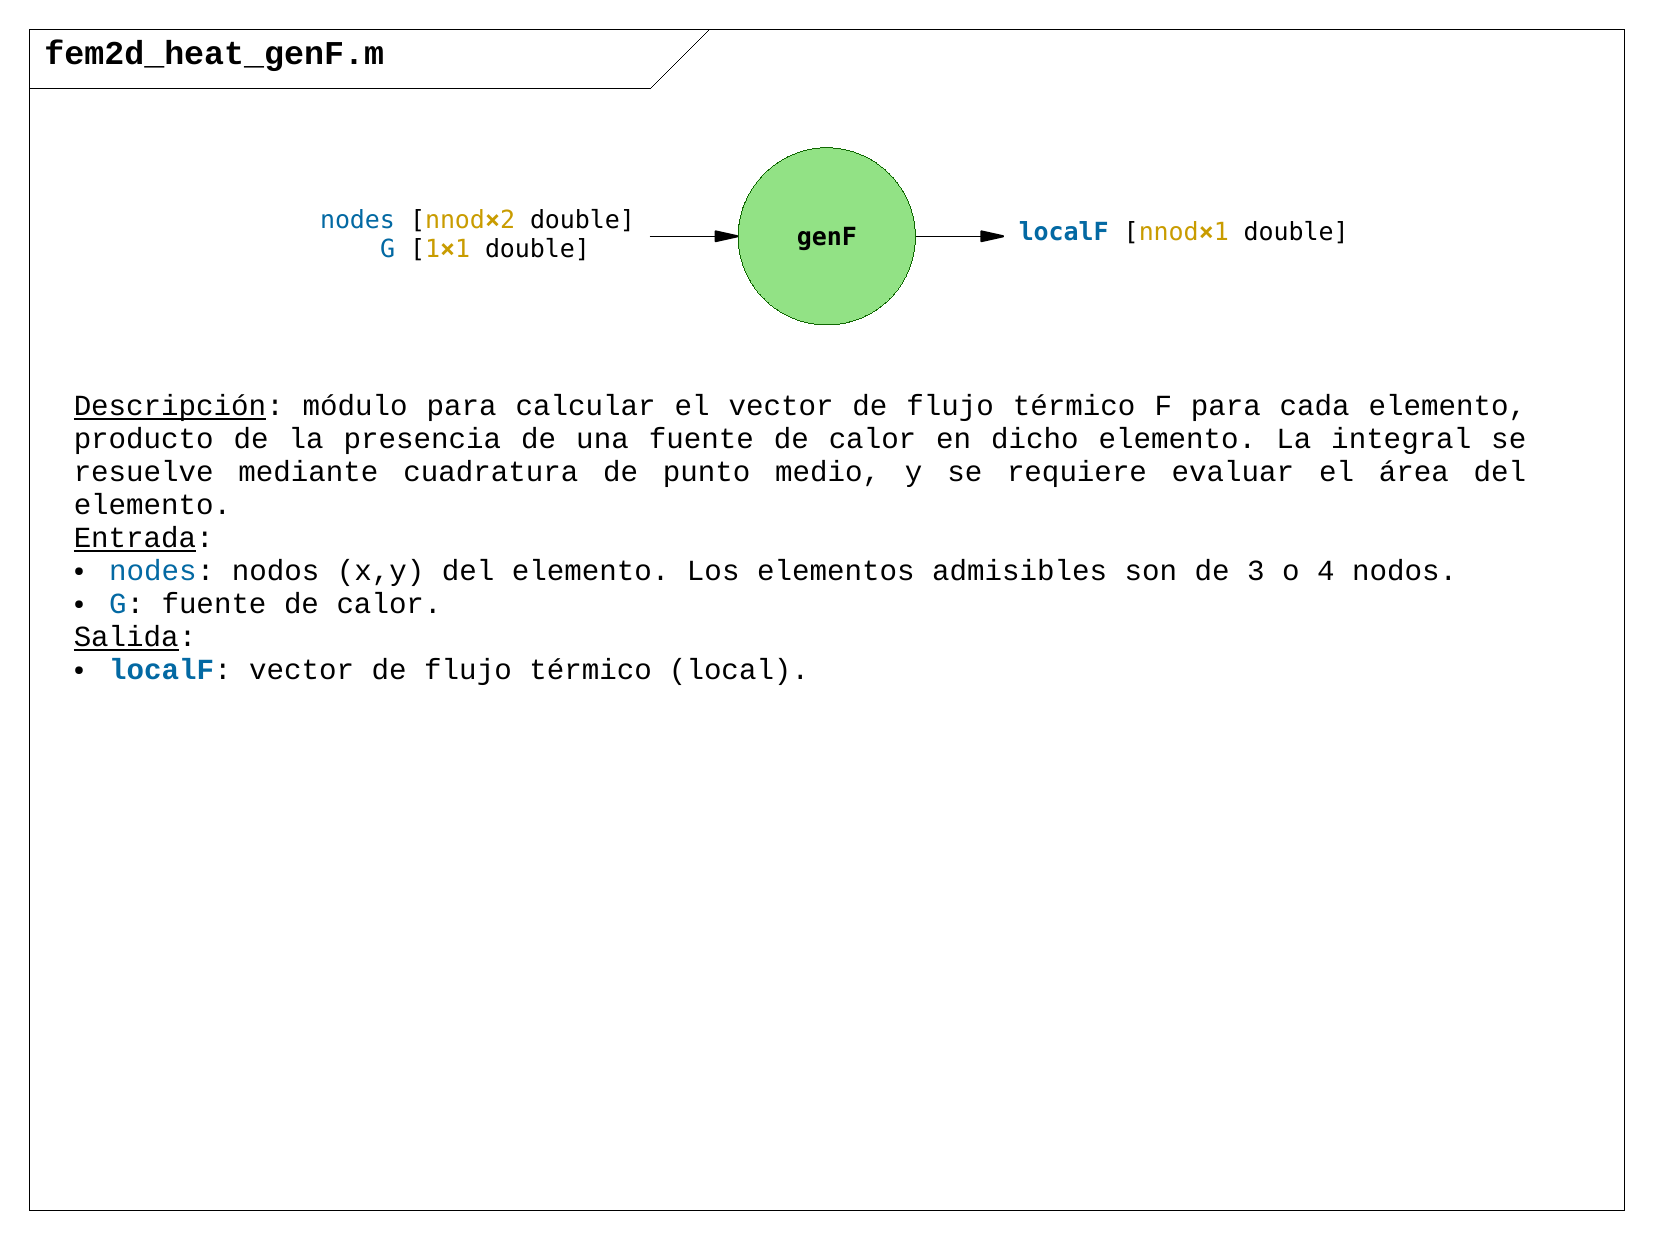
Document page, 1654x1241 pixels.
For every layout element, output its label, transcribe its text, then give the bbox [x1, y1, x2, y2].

text_box nodes [nnod×2 double] G [1×1 double] [59, 197, 650, 272]
text_box localF [nnod×1 double] [1003, 210, 1595, 255]
text_box genF [738, 147, 916, 325]
text_box fem2d_heat_genF.m [29, 29, 709, 83]
text_box Descripción: módulo para calcular el vector de flujo térmico F para cada elemento, producto de la presencia de una fuente de calor en dicho elemento. La integral se resuelve mediante cuadratura de punto medio, y se requiere evaluar el área del elemento. Entrada: nodes: nodos (x,y) del elemento. Los elementos admisibles son de 3 o 4 nodos. G: fuente de calor. Salida: localF: vector de flujo térmico (local). [59, 383, 1595, 696]
